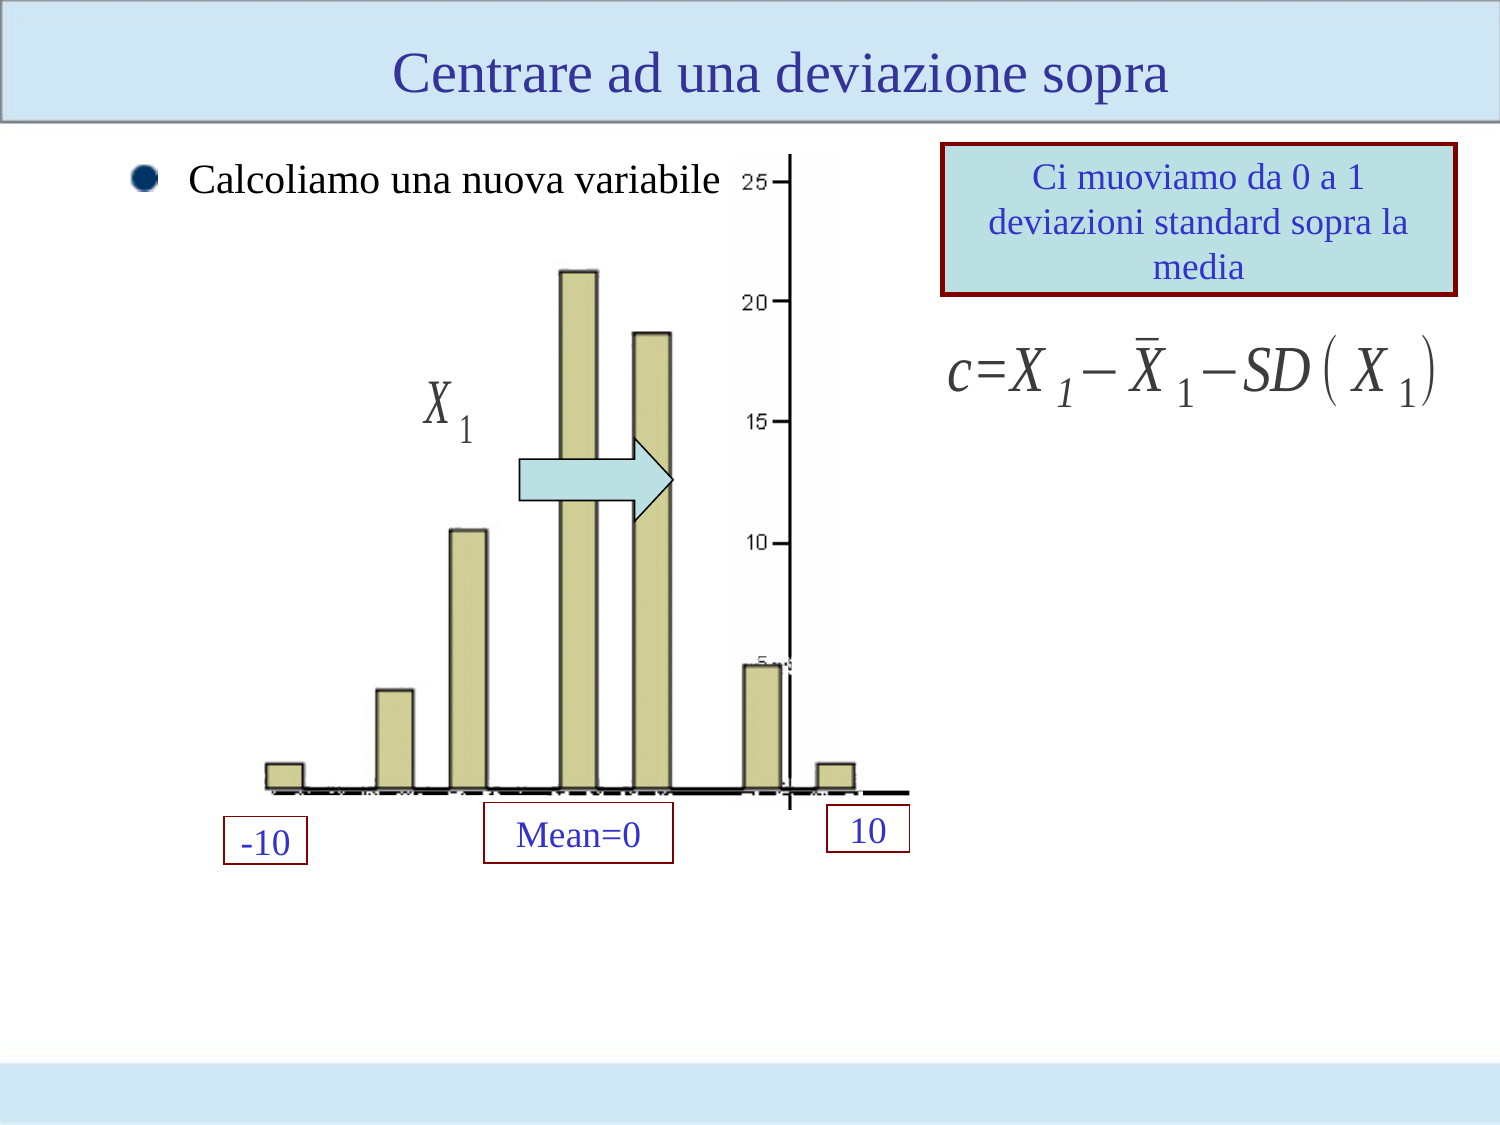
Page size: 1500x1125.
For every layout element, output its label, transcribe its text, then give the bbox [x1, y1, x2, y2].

text_box Ci muoviamo da 0 a 1 deviazioni standard sopra la media [942, 143, 1456, 295]
title Centrare ad una deviazione sopra [249, 21, 1313, 117]
text_box [519, 438, 674, 522]
text_box Calcoliamo una nuova variabile [112, 134, 1413, 210]
text_box -10 [224, 816, 307, 864]
chart [408, 367, 487, 452]
picture [0, 0, 1500, 1125]
text_box Mean=0 [484, 802, 674, 863]
text_box 10 [826, 804, 910, 853]
chart [933, 329, 1457, 419]
